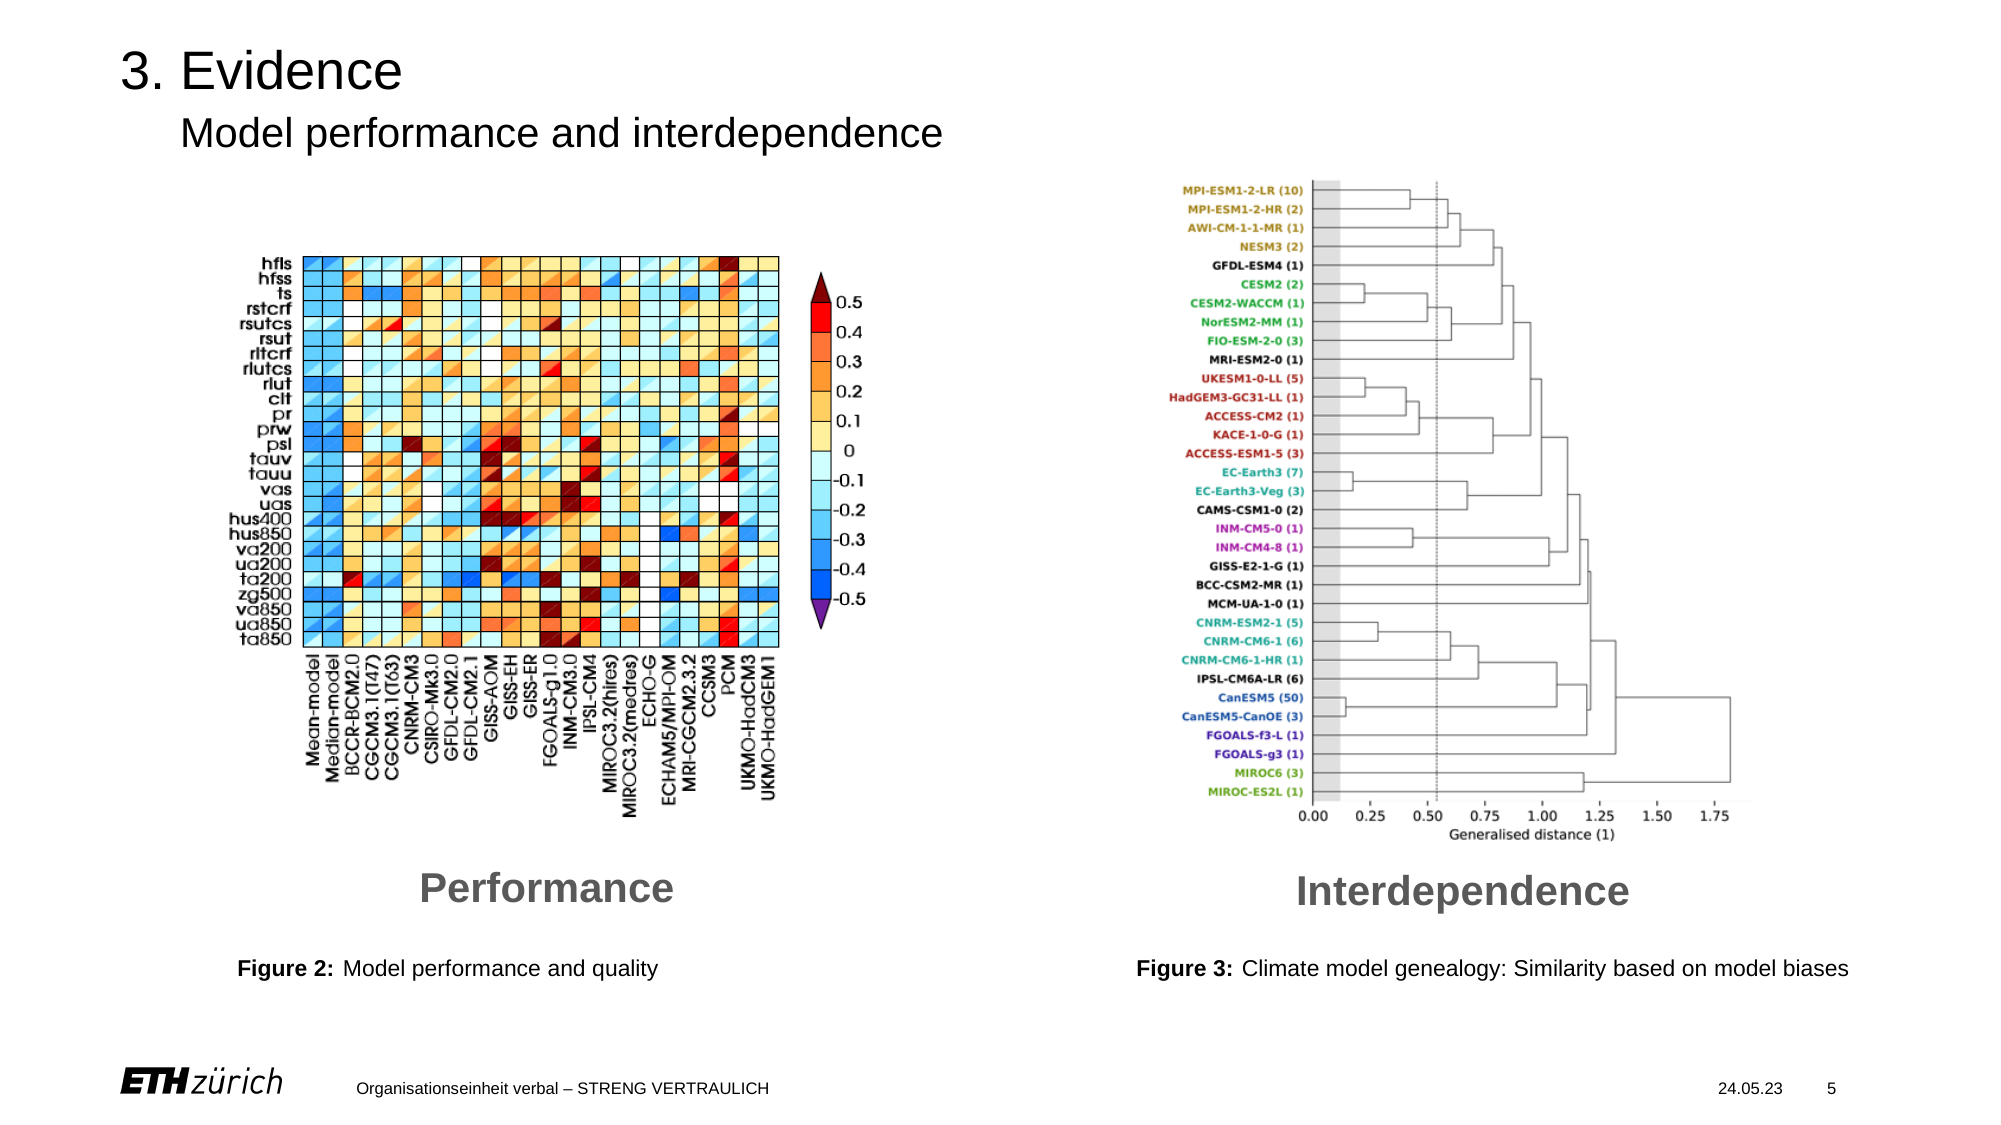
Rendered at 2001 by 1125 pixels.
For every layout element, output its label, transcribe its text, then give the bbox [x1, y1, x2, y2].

text_box Figure 3: Climate model genealogy: Similarity based on model biases [1121, 931, 1880, 1061]
text_box Interdependence [1072, 845, 1854, 915]
text_box Figure 2: Model performance and quality [222, 931, 715, 1033]
title 3. Evidence Model performance and interdependence [120, 42, 1880, 191]
text_box Performance [197, 842, 897, 905]
picture [1164, 191, 1757, 845]
slide_number 5 [1827, 1069, 1880, 1106]
footer Organisationseinheit verbal – STRENG VERTRAULICH [356, 1069, 1243, 1106]
slide_number 24.05.23 [1718, 1069, 1819, 1106]
picture [222, 251, 872, 835]
